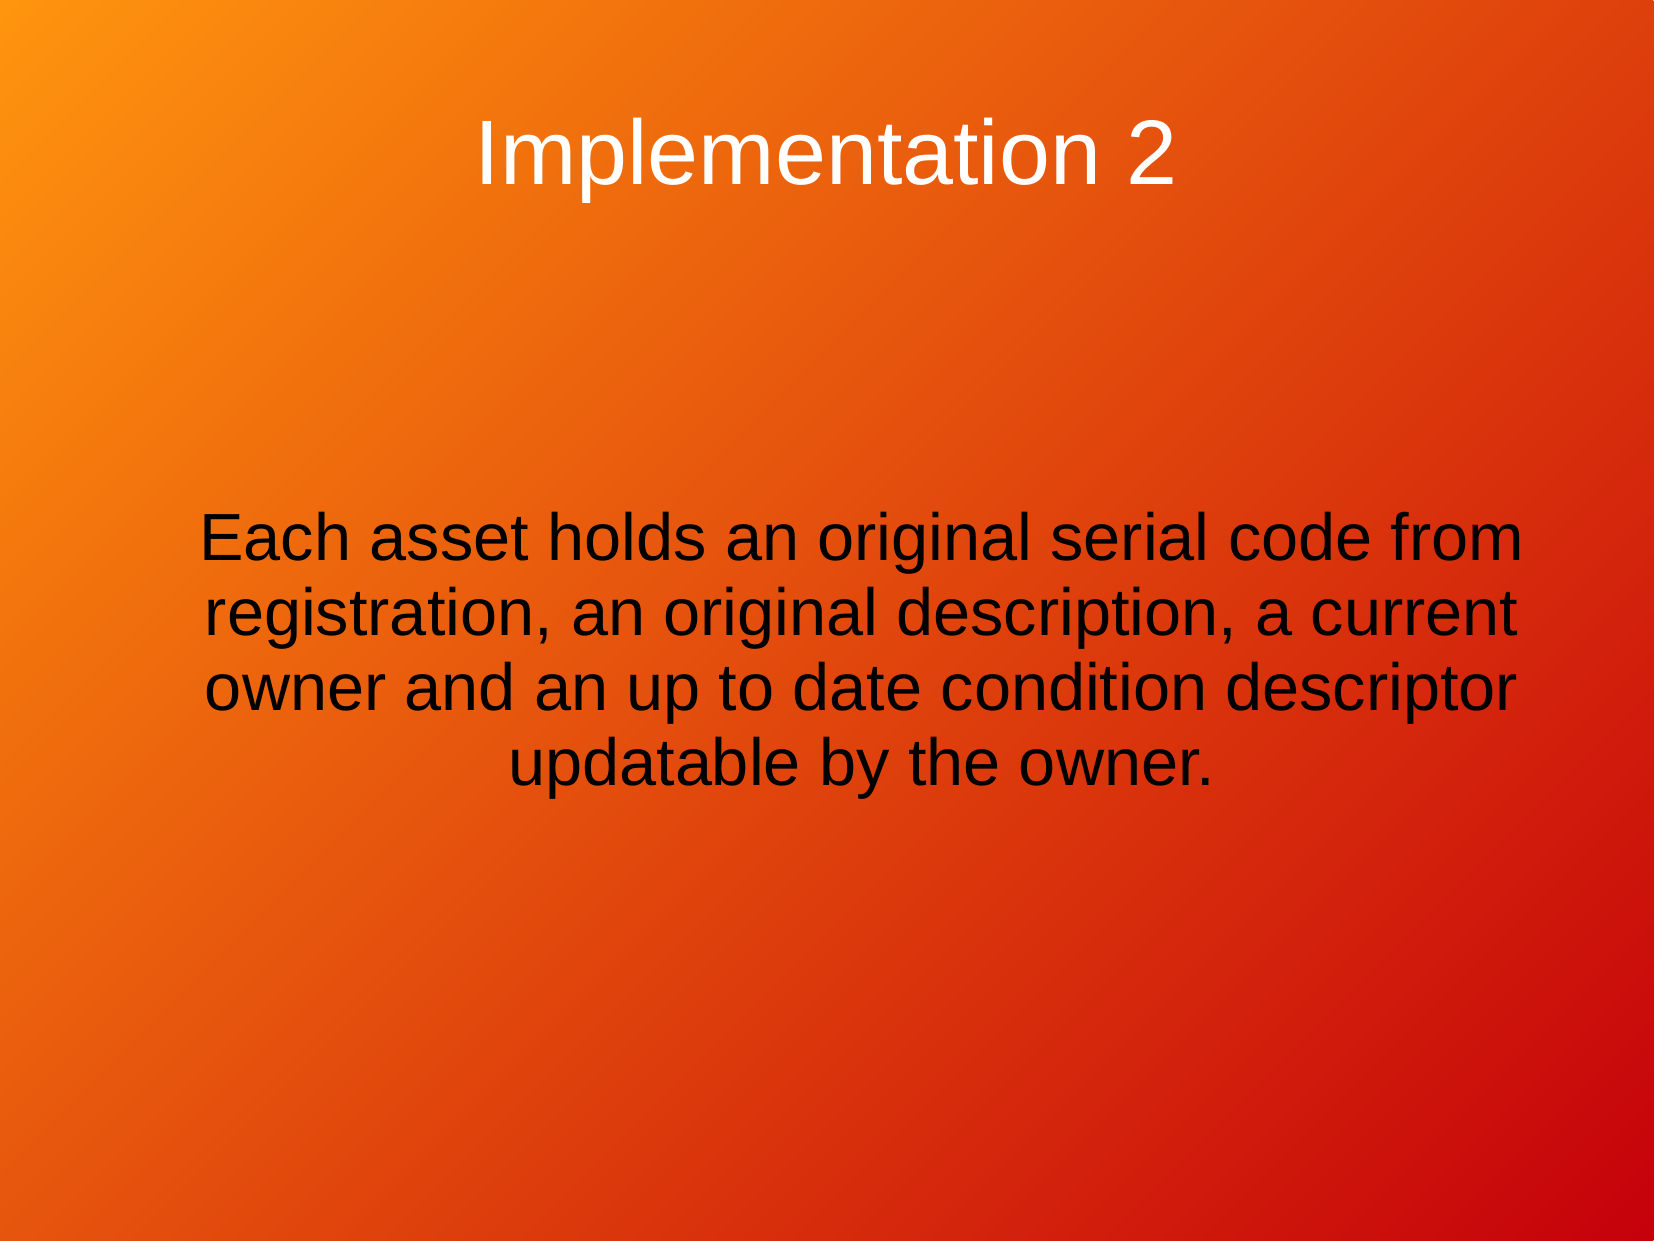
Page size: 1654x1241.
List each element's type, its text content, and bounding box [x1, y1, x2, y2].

title Implementation 2 [82, 49, 1571, 257]
list Each asset holds an original serial code from registration, an original description, a current owner and an up to date condition descriptor updatable by the owner. [82, 290, 1571, 1010]
